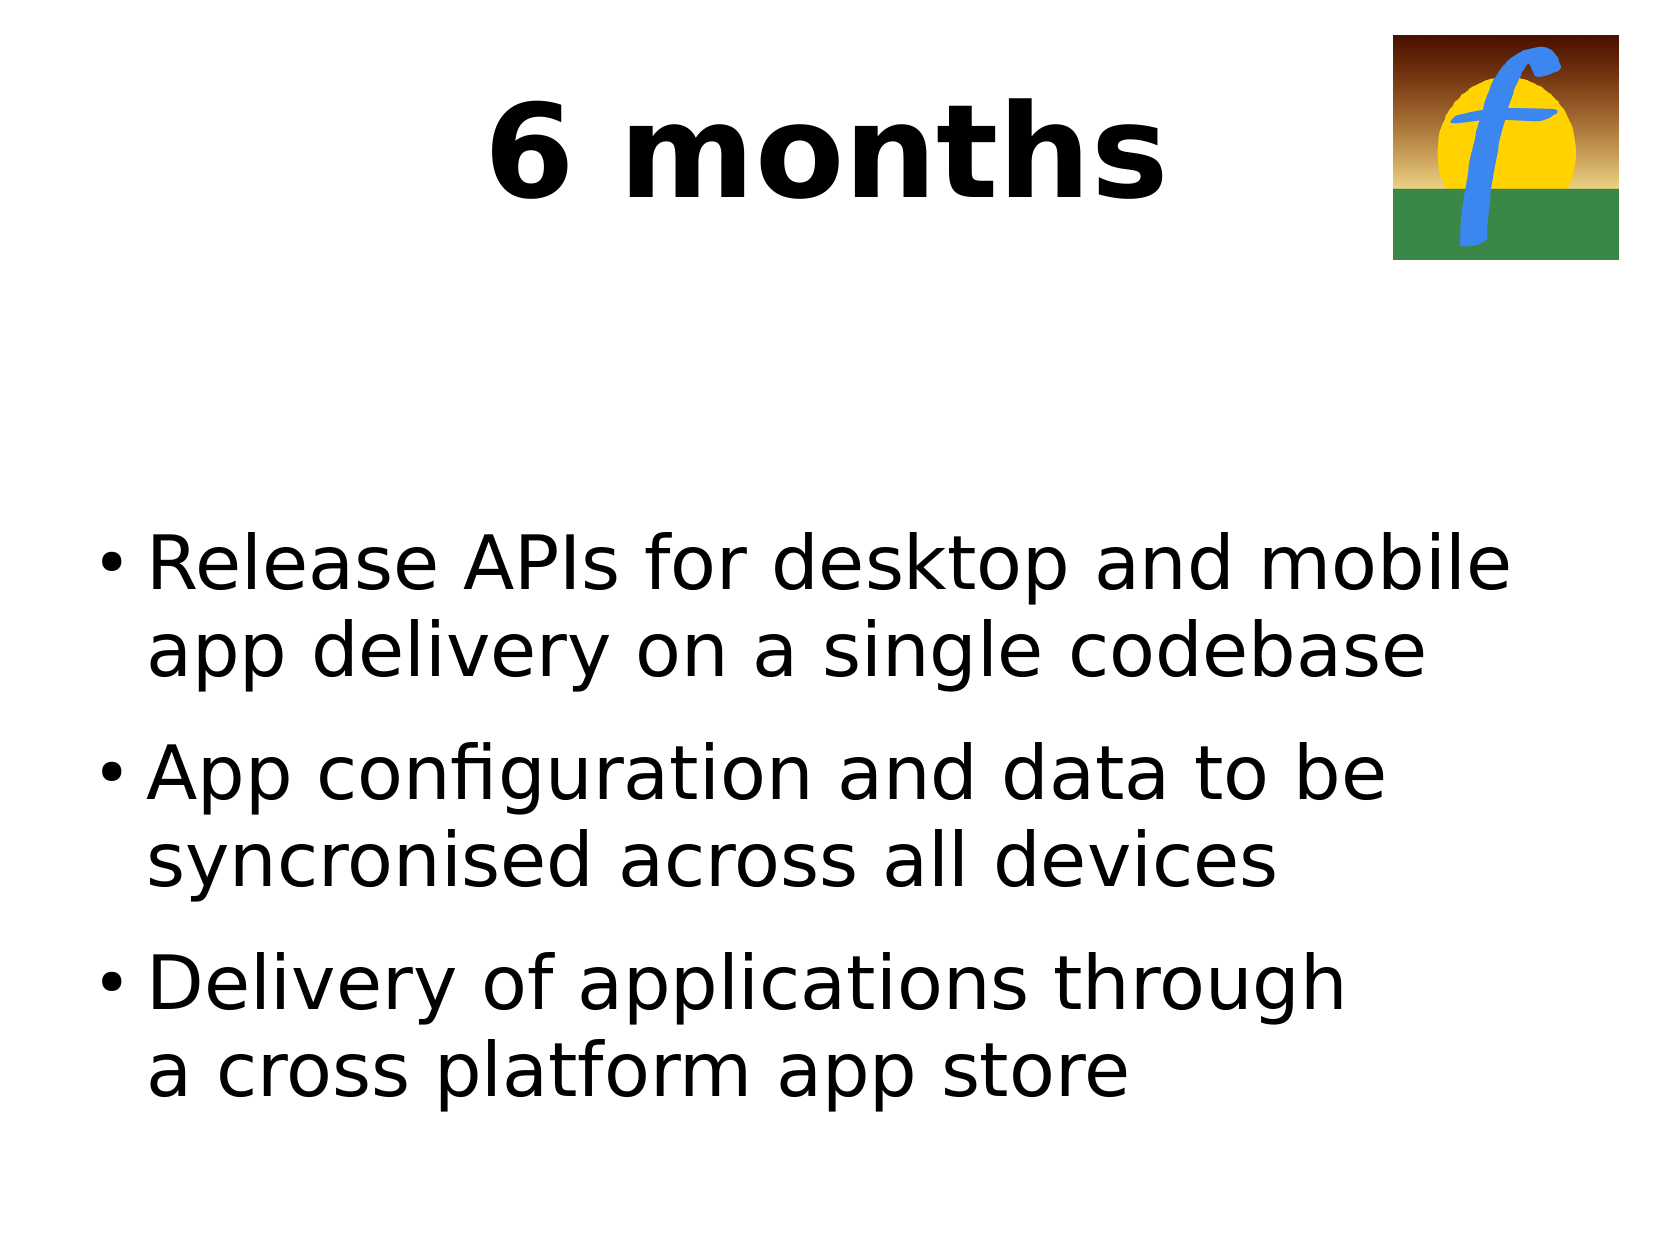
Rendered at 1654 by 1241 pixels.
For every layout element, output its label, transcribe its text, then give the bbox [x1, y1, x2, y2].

title 6 months [82, 49, 1393, 257]
picture [1393, 35, 1619, 260]
list Release APIs for desktop and mobile app delivery on a single codebase App configuration and data to be syncronised across all devices Delivery of applications through a cross platform app store [82, 519, 1571, 1123]
